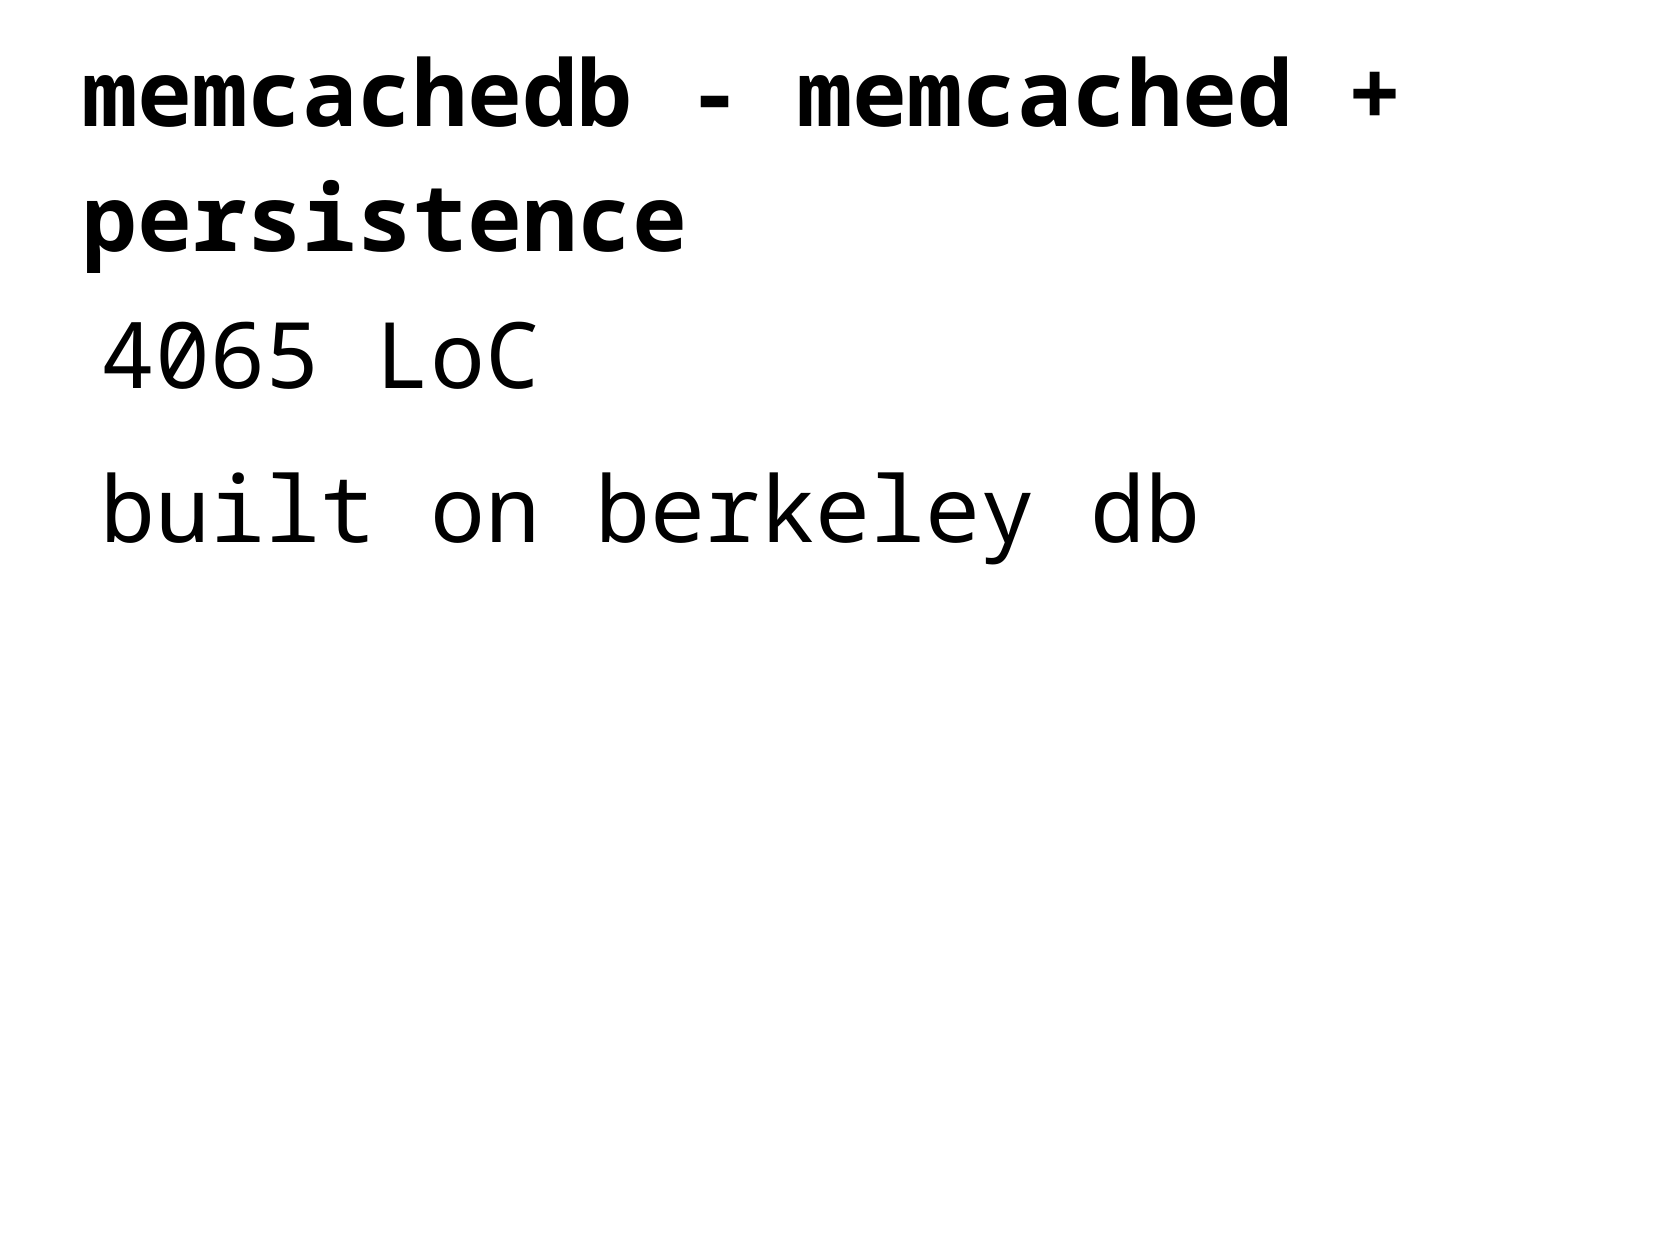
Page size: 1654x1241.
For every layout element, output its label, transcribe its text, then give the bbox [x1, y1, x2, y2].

list 4065 LoC built on berkeley db [82, 290, 1571, 1094]
title memcachedb - memcached + persistence [82, 45, 1571, 261]
